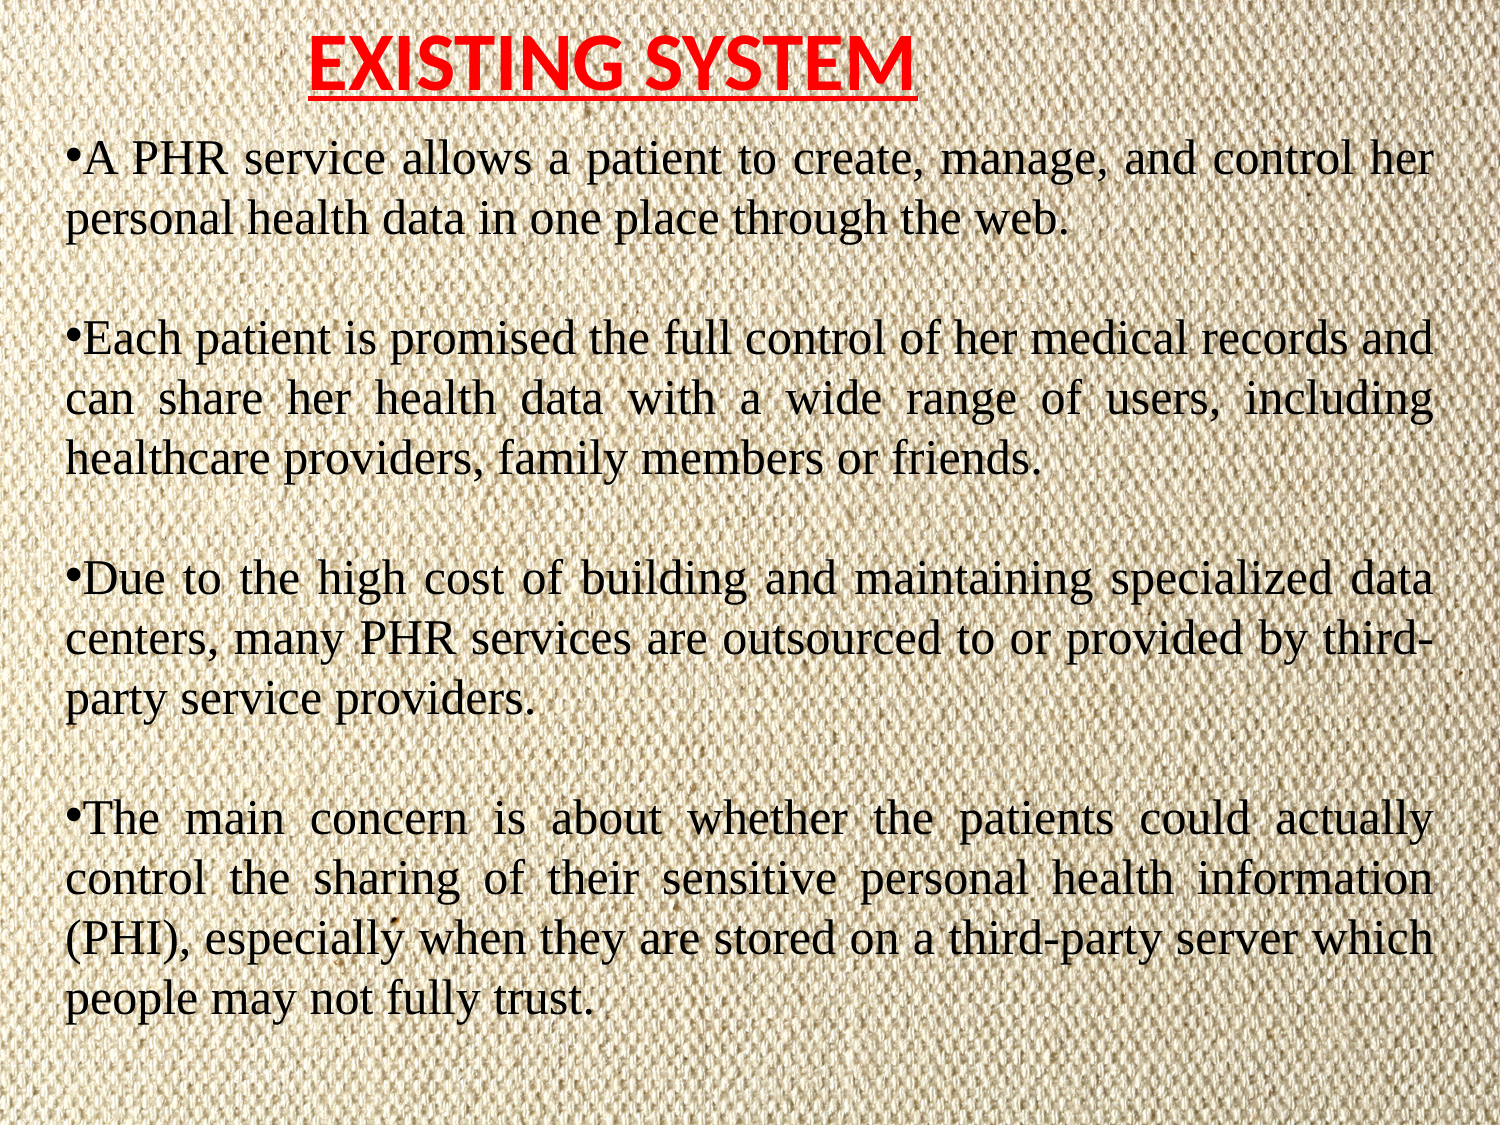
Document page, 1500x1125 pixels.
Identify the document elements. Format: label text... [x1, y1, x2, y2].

text_box A PHR service allows a patient to create, manage, and control her personal health data in one place through the web. Each patient is promised the full control of her medical records and can share her health data with a wide range of users, including healthcare providers, family members or friends. Due to the high cost of building and maintaining specialized data centers, many PHR services are outsourced to or provided by third-party service providers. The main concern is about whether the patients could actually control the sharing of their sensitive personal health information (PHI), especially when they are stored on a third-party server which people may not fully trust. [50, 116, 1450, 1032]
text_box EXISTING SYSTEM [37, 0, 1188, 115]
picture [0, 0, 1500, 1125]
